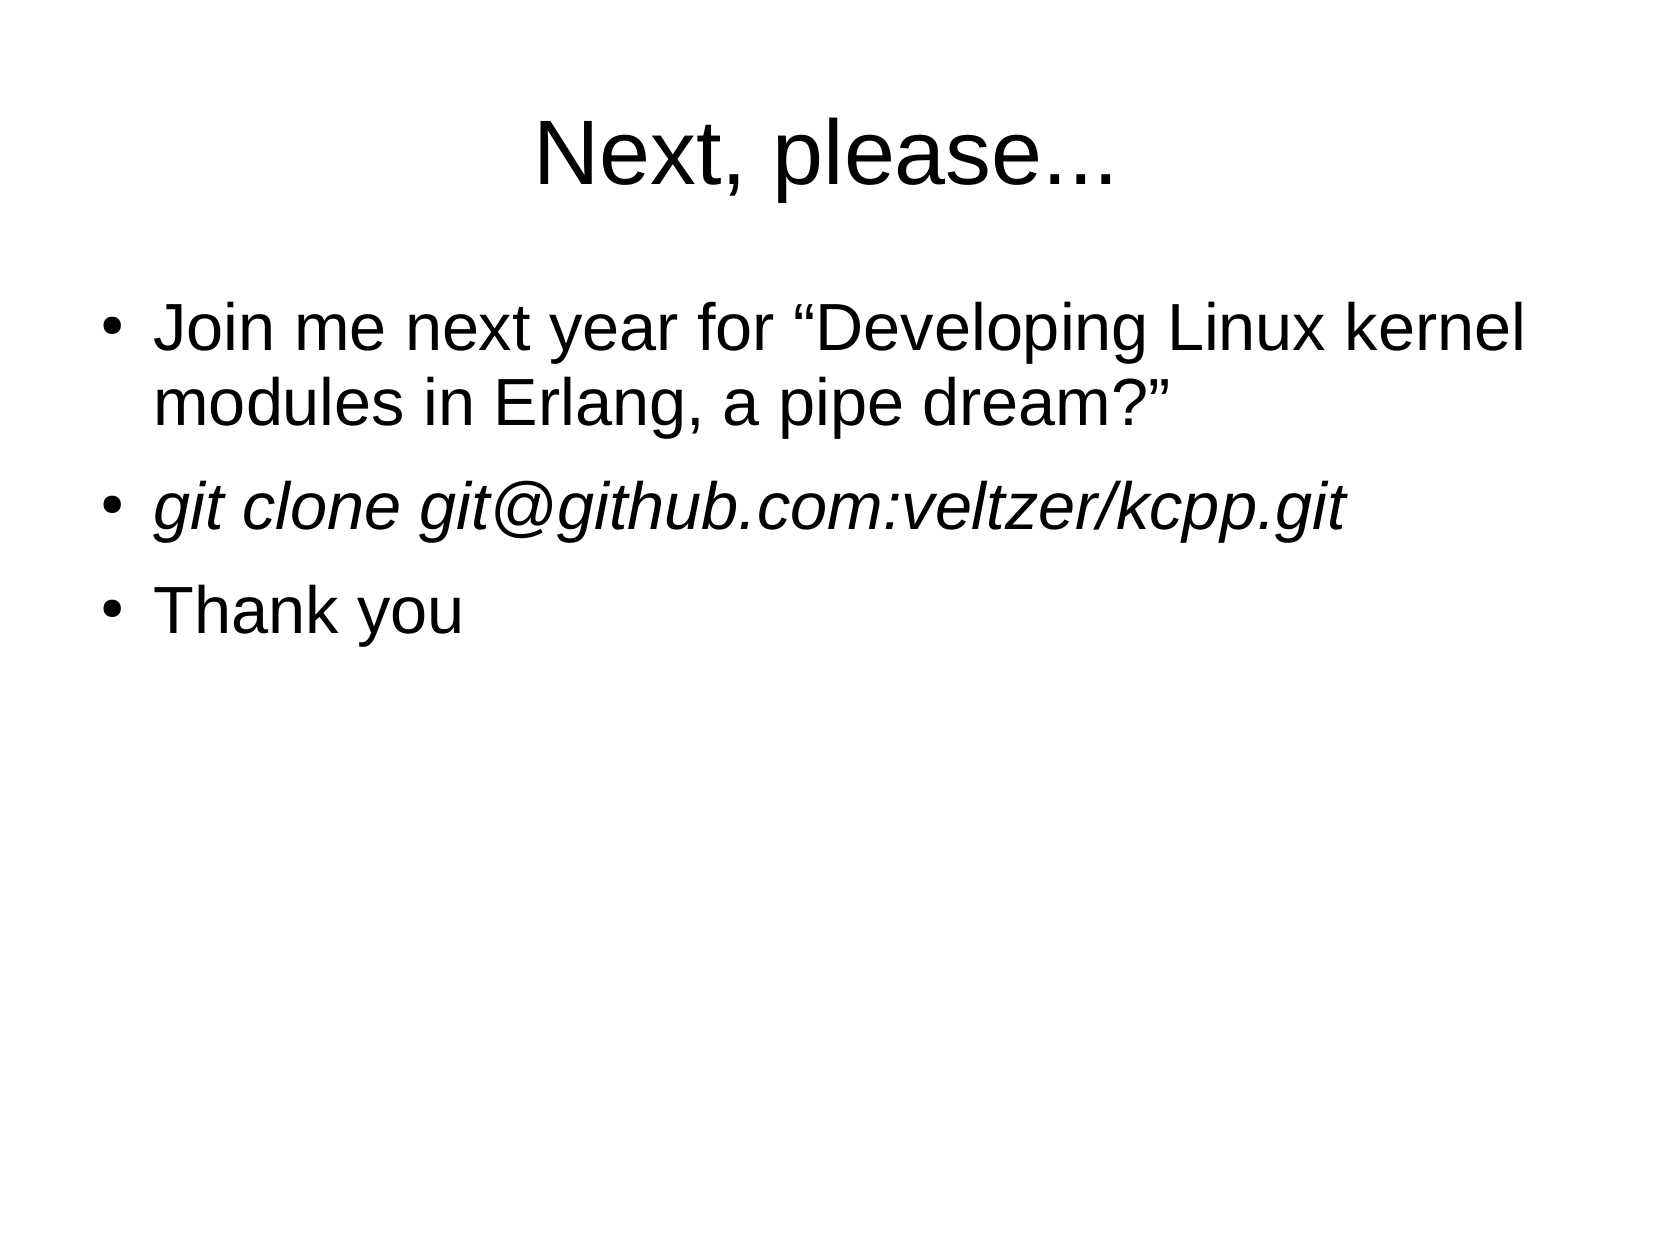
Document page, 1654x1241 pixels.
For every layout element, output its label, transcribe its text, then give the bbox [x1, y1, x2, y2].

title Next, please... [82, 49, 1571, 257]
list Join me next year for “Developing Linux kernel modules in Erlang, a pipe dream?” git clone git@github.com:veltzer/kcpp.git Thank you [82, 290, 1571, 1109]
